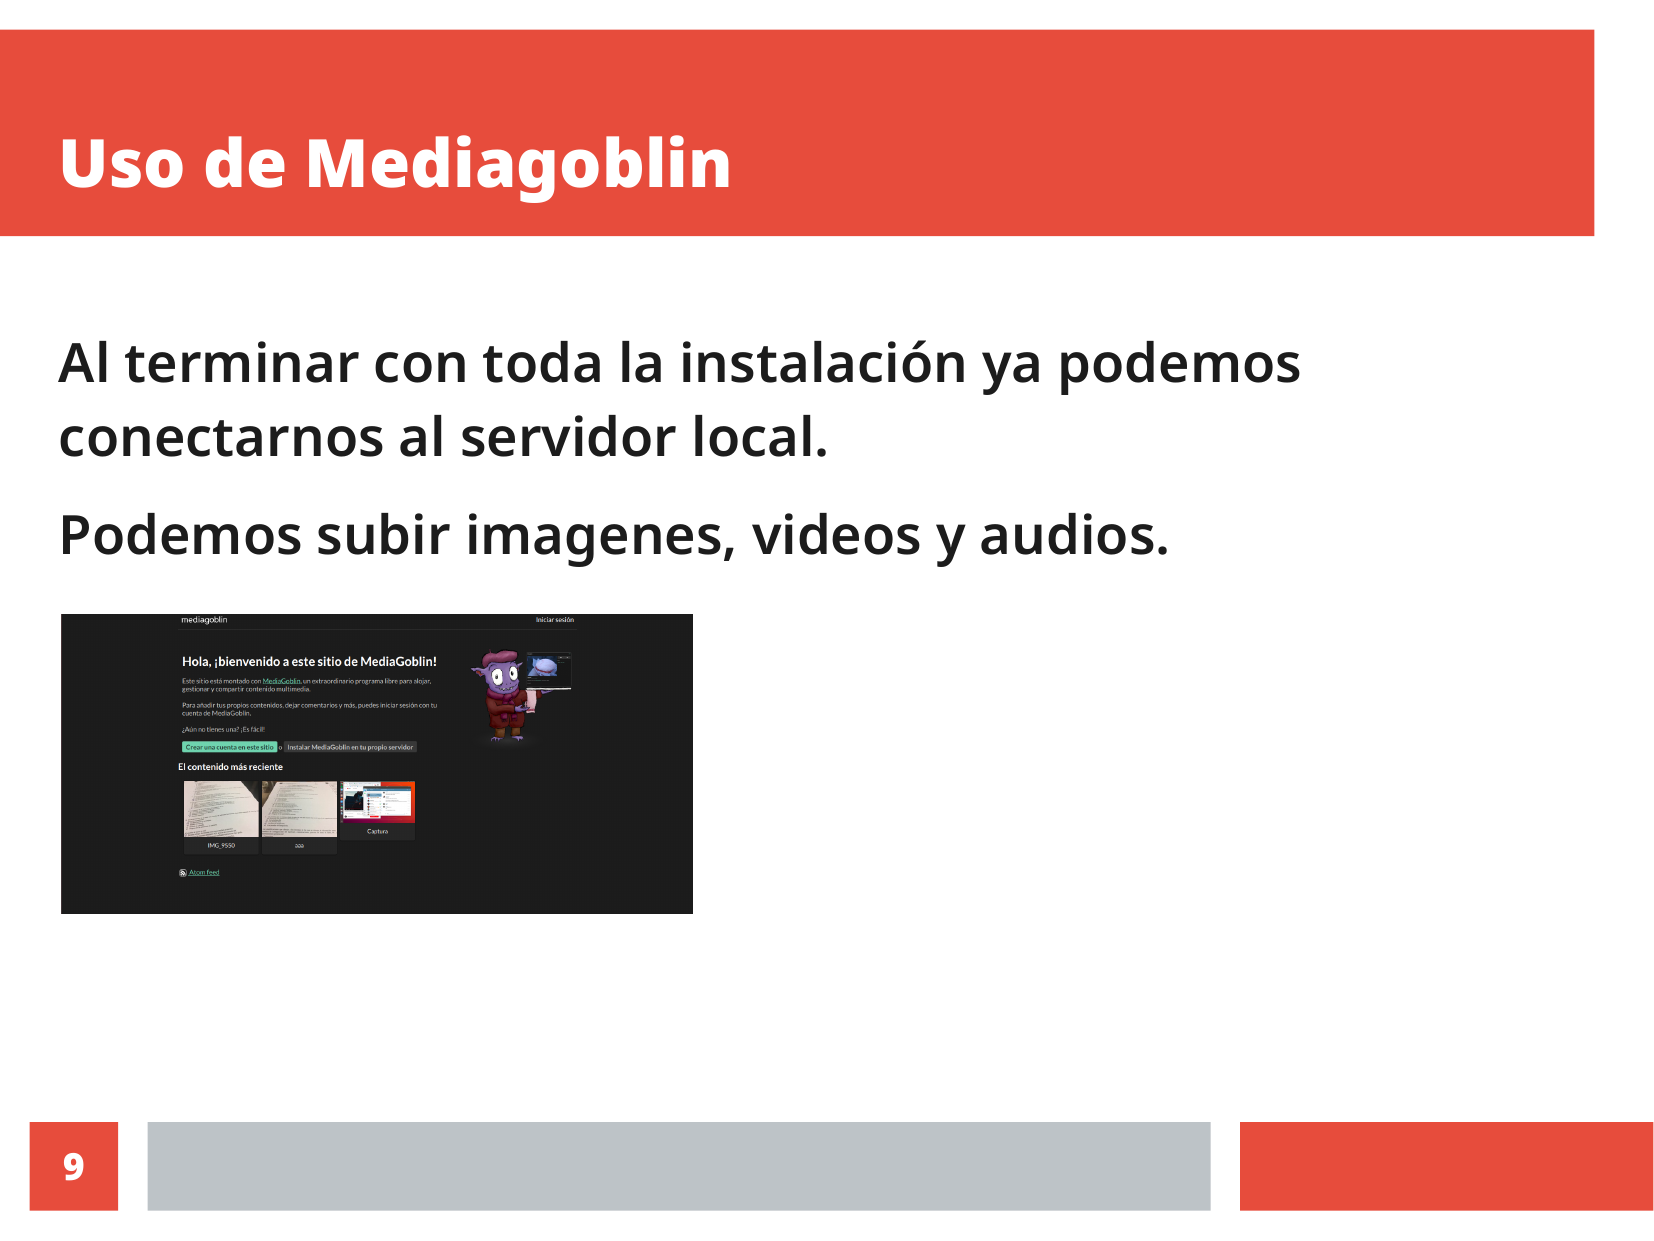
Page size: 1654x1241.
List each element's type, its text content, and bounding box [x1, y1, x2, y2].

title Uso de Mediagoblin [59, 59, 1595, 207]
picture [61, 614, 693, 914]
list Al terminar con toda la instalación ya podemos conectarnos al servidor local. Podemos subir imagenes, videos y audios. [59, 324, 1565, 1093]
